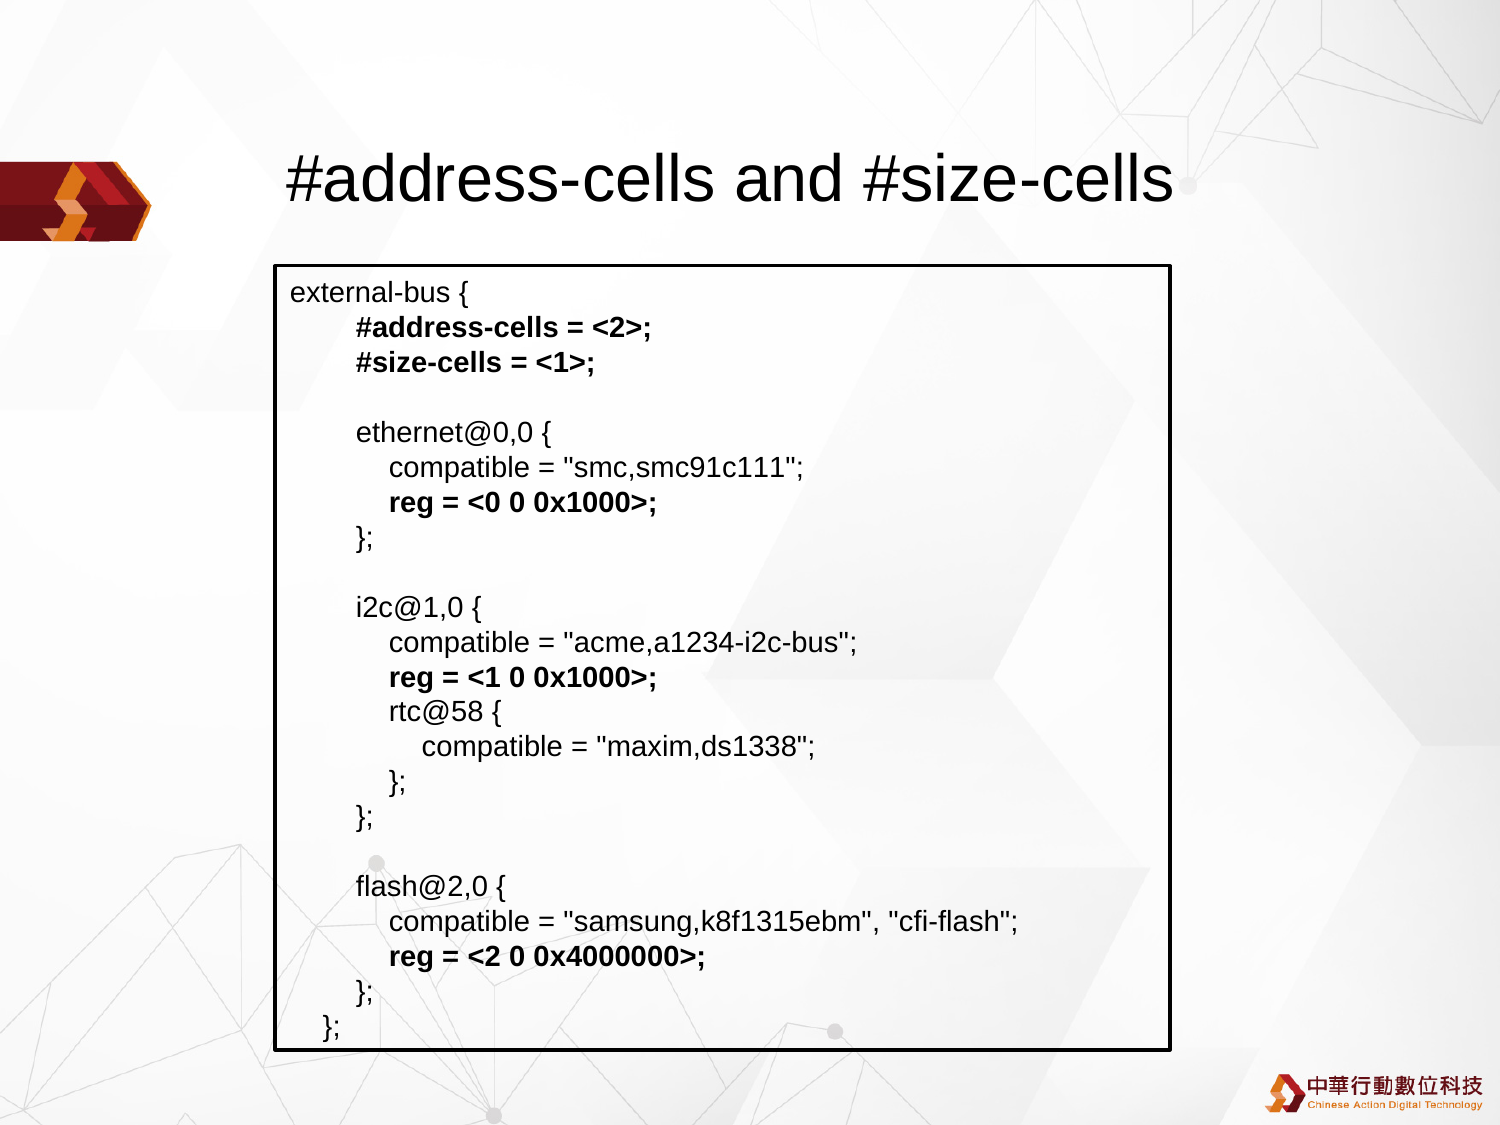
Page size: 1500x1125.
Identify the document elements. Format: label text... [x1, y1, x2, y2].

picture [0, 0, 1500, 1125]
text_box external-bus { #address-cells = <2>; #size-cells = <1>; ethernet@0,0 { compatible = "smc,smc91c111"; reg = <0 0 0x1000>; }; i2c@1,0 { compatible = "acme,a1234-i2c-bus"; reg = <1 0 0x1000>; rtc@58 { compatible = "maxim,ds1338"; }; }; flash@2,0 { compatible = "samsung,k8f1315ebm", "cfi-flash"; reg = <2 0 0x4000000>; }; }; [277, 267, 1168, 1048]
text_box external-bus { #address-cells = <2>; #size-cells = <1>; ethernet@0,0 { compatible = "smc,smc91c111"; reg = <0 0 0x1000>; }; i2c@1,0 { compatible = "acme,a1234-i2c-bus"; reg = <1 0 0x1000>; rtc@58 { compatible = "maxim,ds1338"; }; }; flash@2,0 { compatible = "samsung,k8f1315ebm", "cfi-flash"; reg = <2 0 0x4000000>; }; }; [274, 265, 1236, 1066]
title #address-cells and #size-cells [107, 101, 1367, 255]
